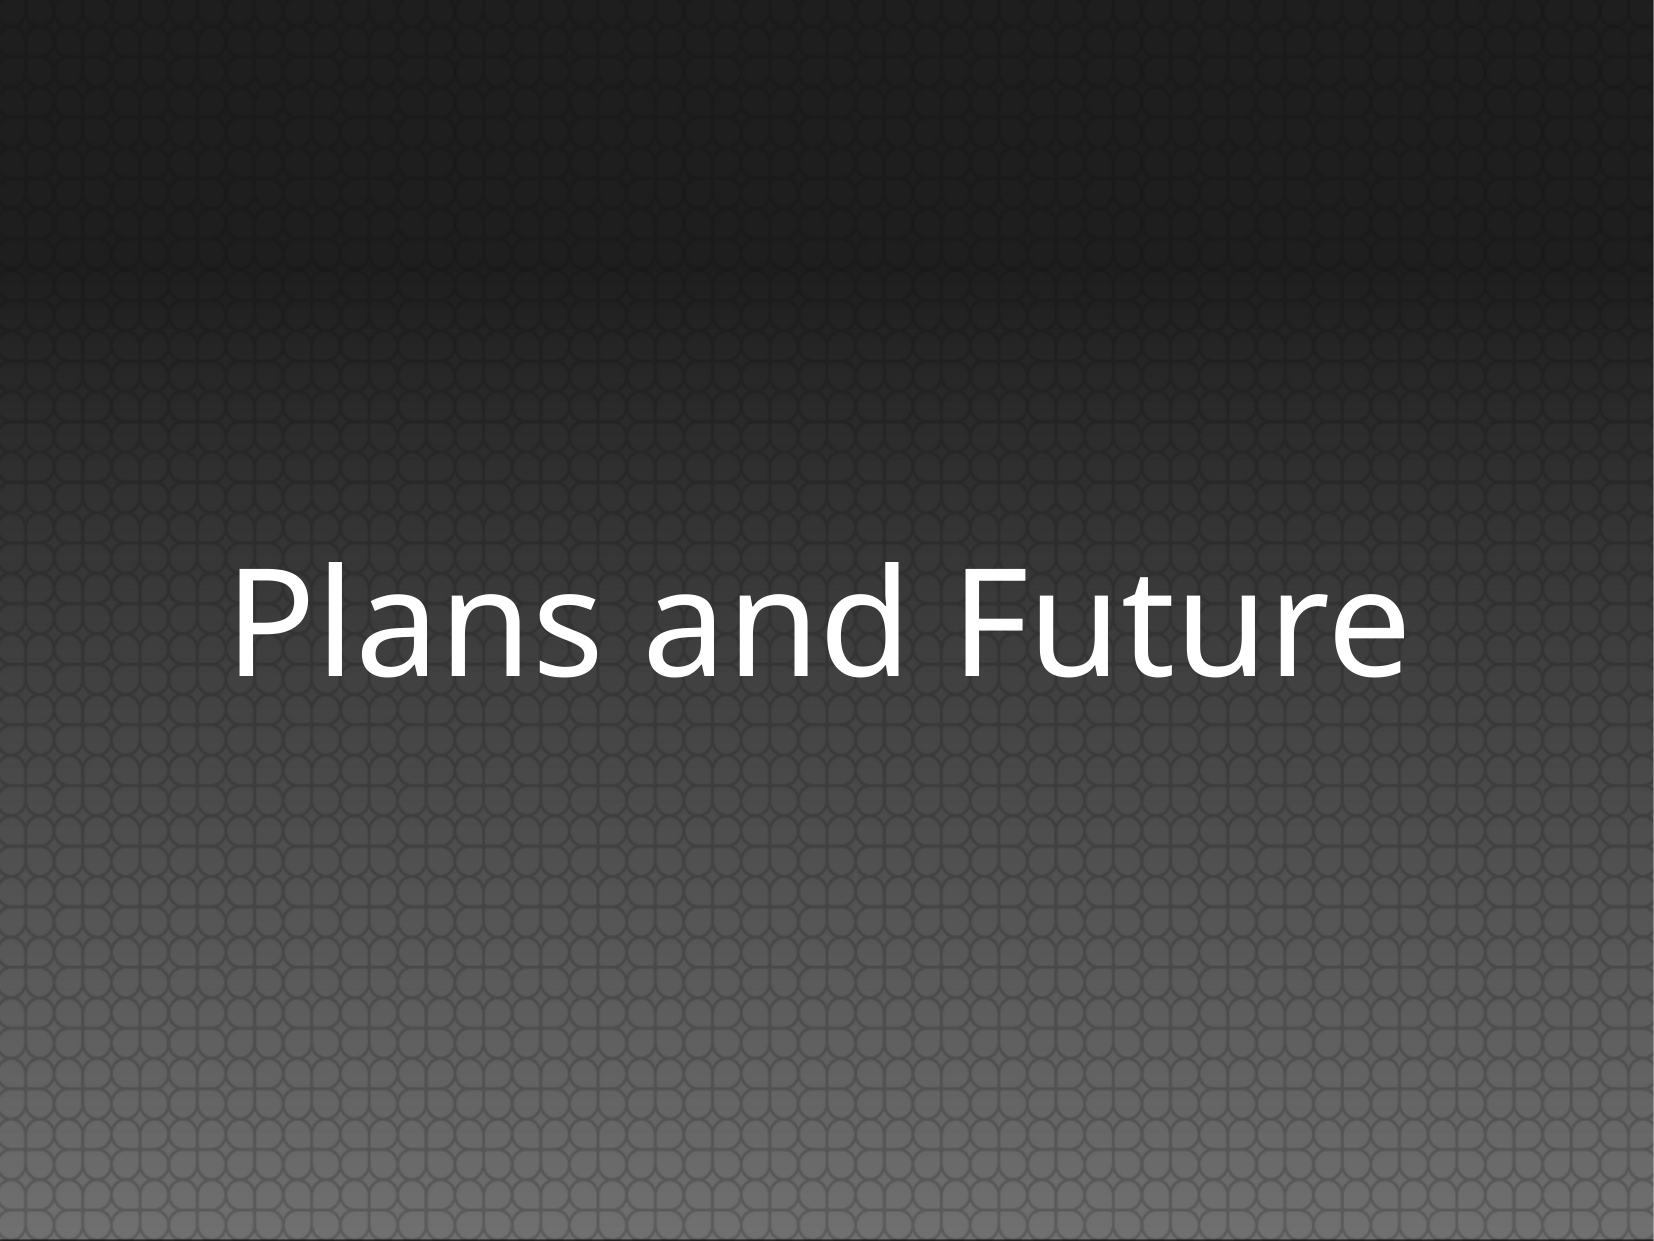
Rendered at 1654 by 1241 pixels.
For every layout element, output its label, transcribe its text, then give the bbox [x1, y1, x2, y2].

picture [0, 0, 1654, 1241]
title Plans and Future [75, 525, 1564, 713]
